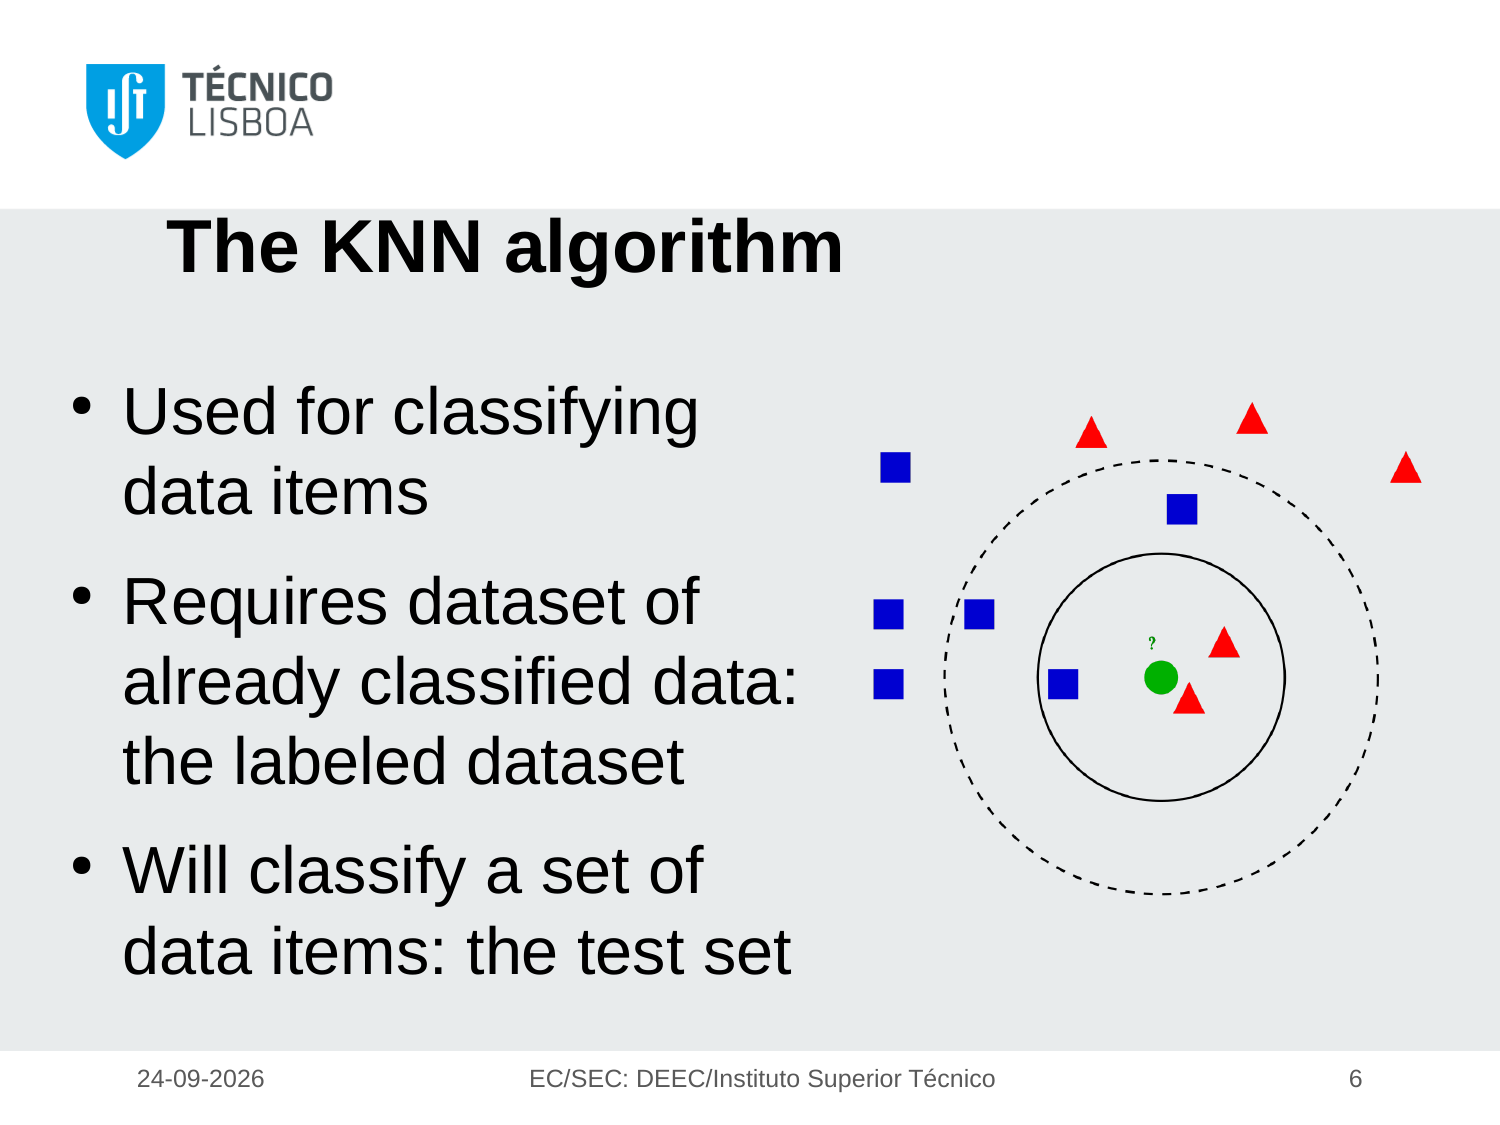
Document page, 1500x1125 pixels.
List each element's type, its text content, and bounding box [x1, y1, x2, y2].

title The KNN algorithm [151, 171, 1408, 314]
picture [0, 0, 1500, 1125]
slide_number 22-10-2020 [121, 1052, 425, 1103]
footer EC/SEC: DEEC/Instituto Superior Técnico [512, 1052, 1021, 1103]
list Used for classifying data items Requires dataset of already classified data: the labeled dataset Will classify a set of data items: the test set [52, 367, 822, 1030]
slide_number <number> [1077, 1052, 1378, 1103]
